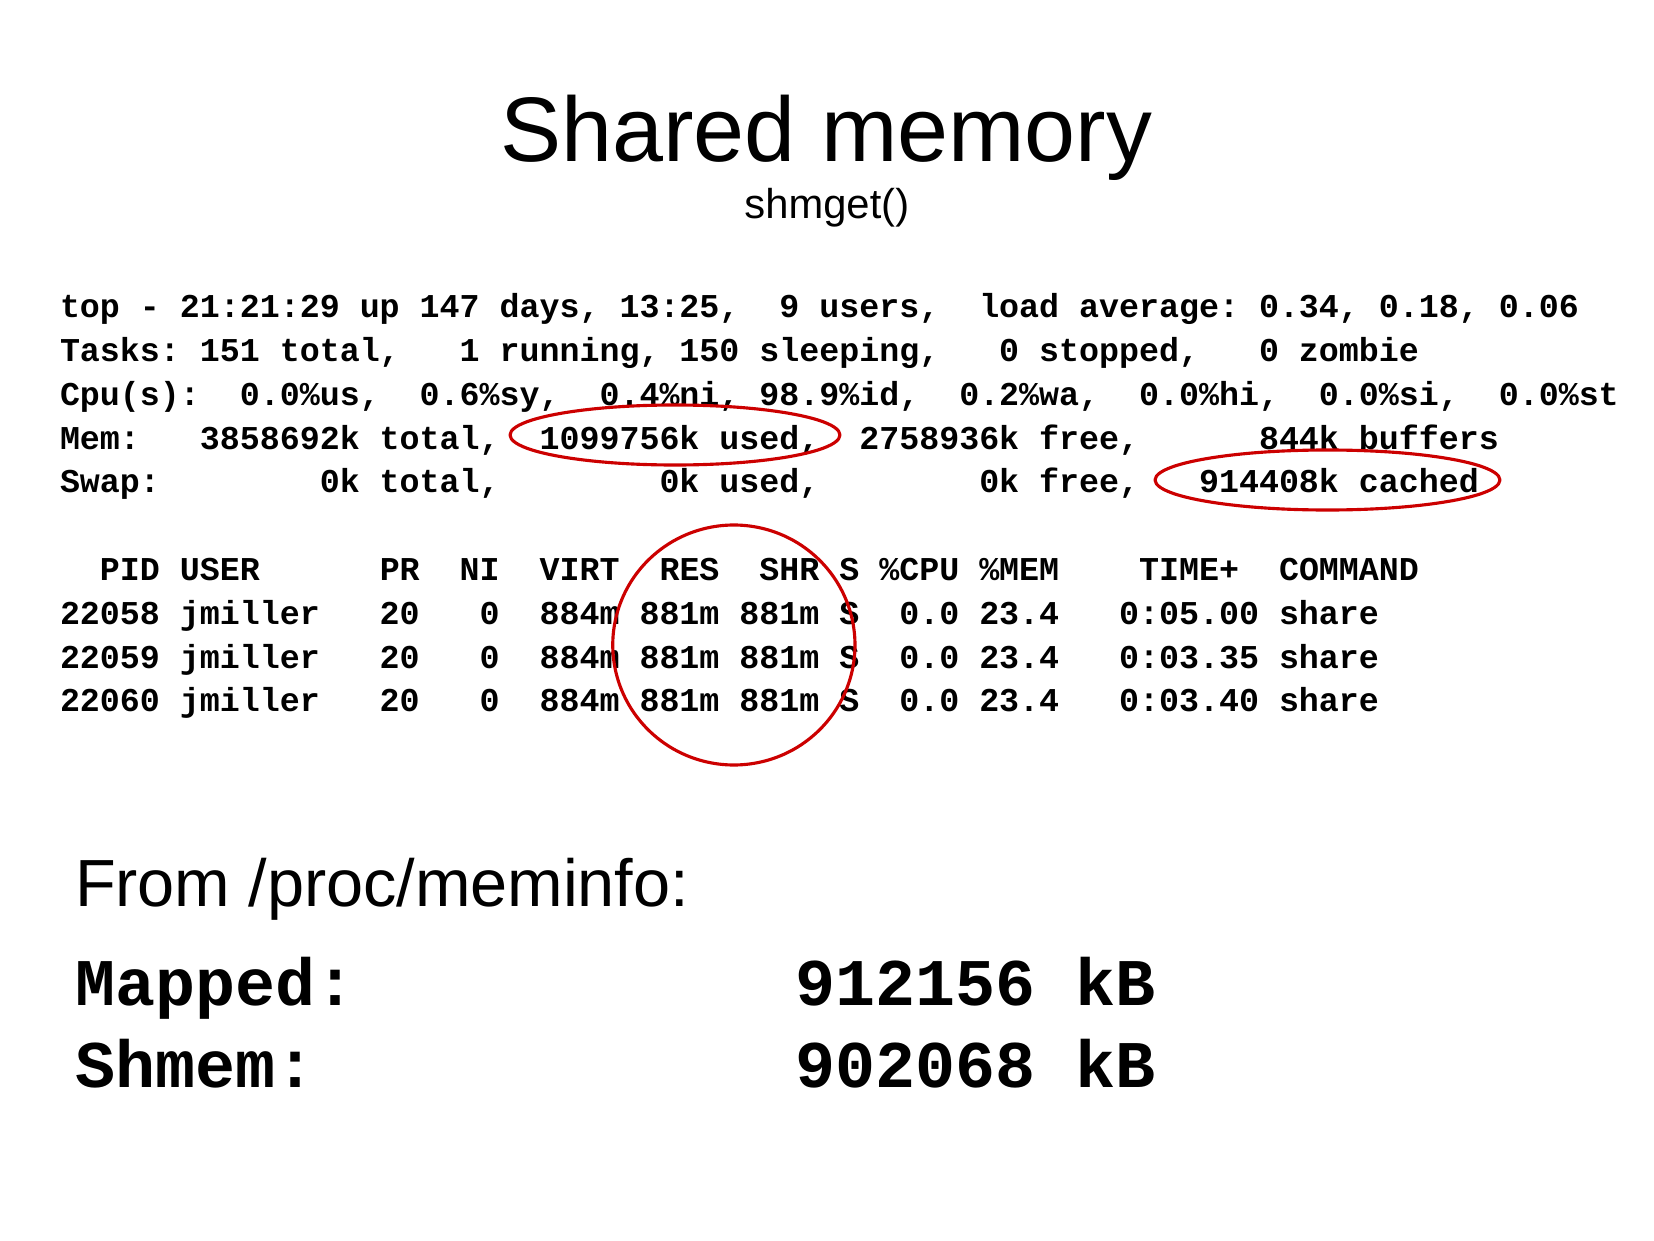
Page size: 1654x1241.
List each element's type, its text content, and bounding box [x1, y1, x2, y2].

title Shared memory shmget() [82, 49, 1571, 257]
list top - 21:21:29 up 147 days, 13:25, 9 users, load average: 0.34, 0.18, 0.06 Tasks: 151 total, 1 running, 150 sleeping, 0 stopped, 0 zombie Cpu(s): 0.0%us, 0.6%sy, 0.4%ni, 98.9%id, 0.2%wa, 0.0%hi, 0.0%si, 0.0%st Mem: 3858692k total, 1099756k used, 2758936k free, 844k buffers Swap: 0k total, 0k used, 0k free, 914408k cached PID USER PR NI VIRT RES SHR S %CPU %MEM TIME+ COMMAND 22058 jmiller 20 0 884m 881m 881m S 0.0 23.4 0:05.00 share 22059 jmiller 20 0 884m 881m 881m S 0.0 23.4 0:03.35 share 22060 jmiller 20 0 884m 881m 881m S 0.0 23.4 0:03.40 share [60, 290, 1636, 720]
list From /proc/meminfo: Mapped: 912156 kB Shmem: 902068 kB [75, 846, 1564, 1237]
list top - 21:21:29 up 147 days, 13:25, 9 users, load average: 0.34, 0.18, 0.06 Tasks: 151 total, 1 running, 150 sleeping, 0 stopped, 0 zombie Cpu(s): 0.0%us, 0.6%sy, 0.4%ni, 98.9%id, 0.2%wa, 0.0%hi, 0.0%si, 0.0%st Mem: 3858692k total, 1099756k used, 2758936k free, 844k buffers Swap: 0k total, 0k used, 0k free, 914408k cached PID USER PR NI VIRT RES SHR S %CPU %MEM TIME+ COMMAND 22058 jmiller 20 0 884m 881m 881m S 0.0 23.4 0:05.00 share 22059 jmiller 20 0 884m 881m 881m S 0.0 23.4 0:03.35 share 22060 jmiller 20 0 884m 881m 881m S 0.0 23.4 0:03.40 share [615, 527, 853, 720]
